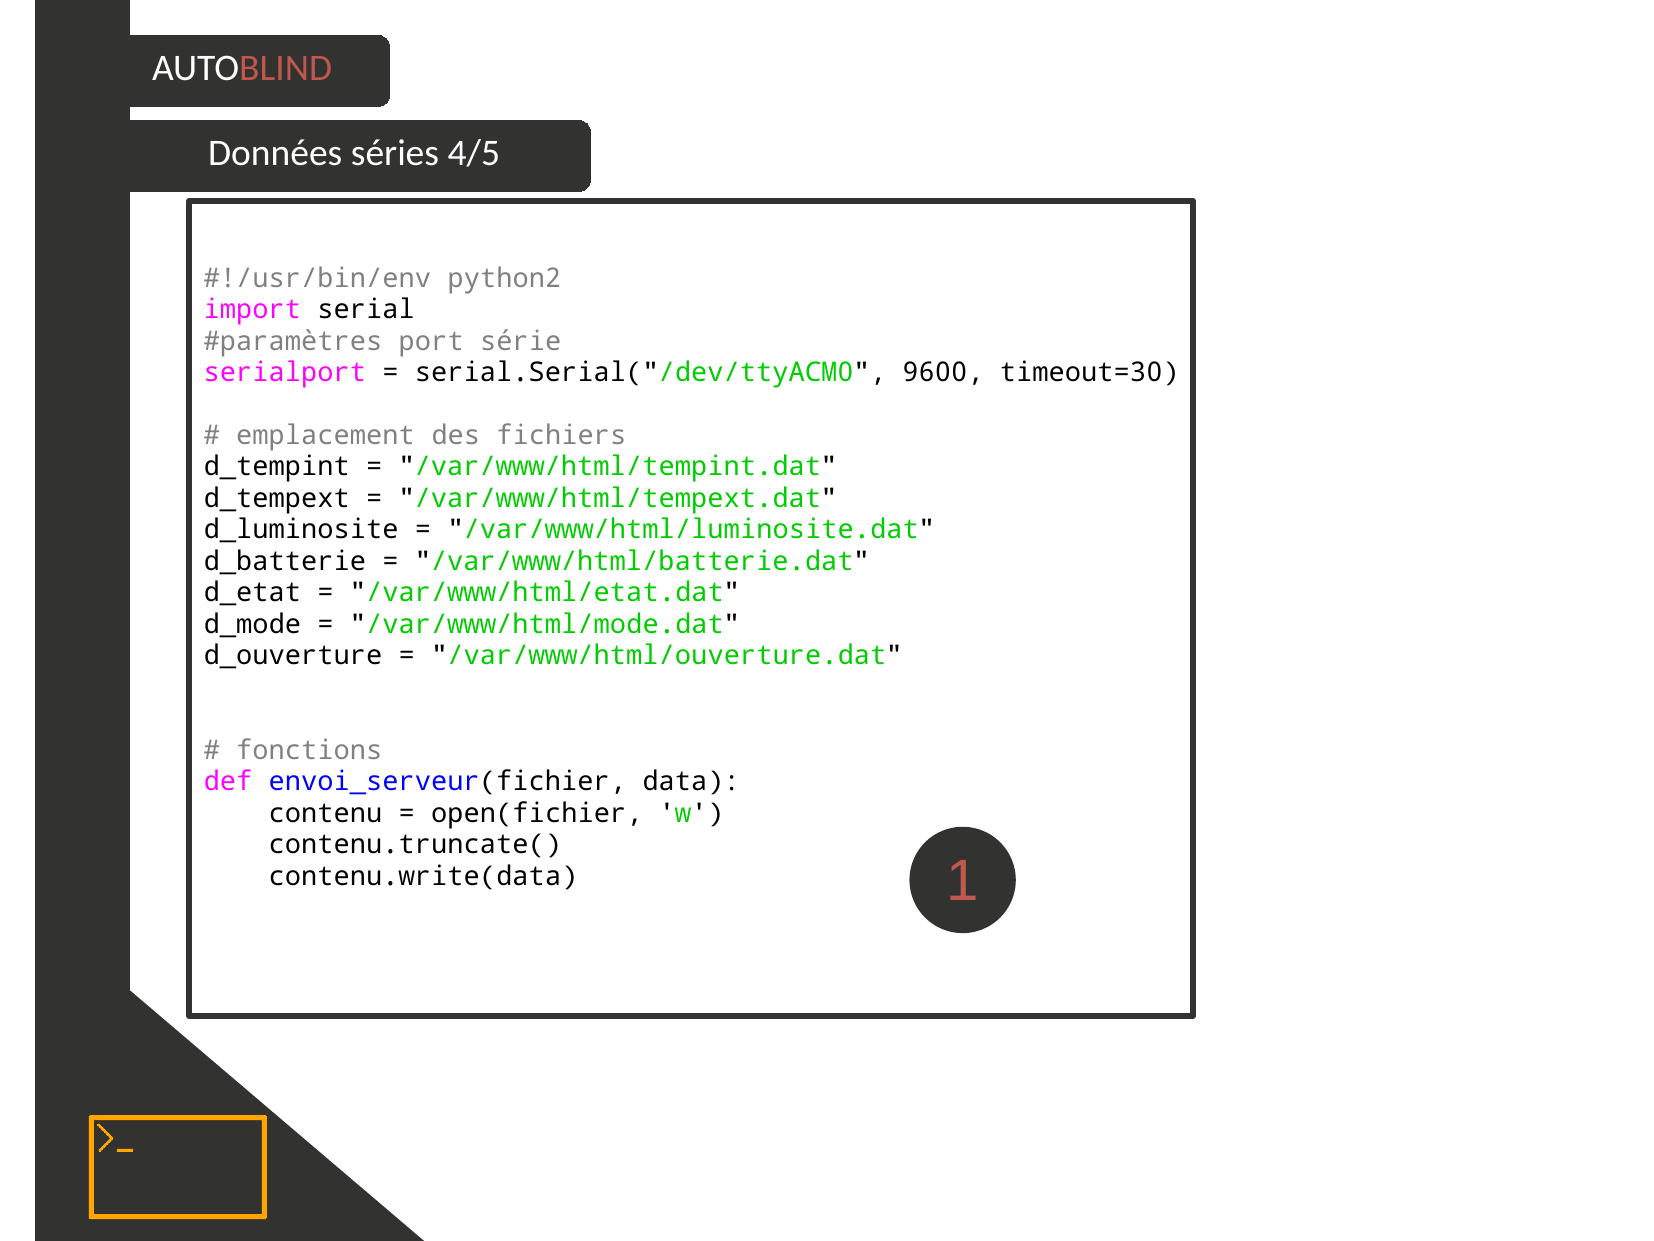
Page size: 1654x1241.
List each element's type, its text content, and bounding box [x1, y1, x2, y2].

text_box [35, 0, 425, 1241]
text_box AUTOBLIND [130, 35, 390, 107]
text_box 1 [909, 826, 1016, 934]
text_box #!/usr/bin/env python2 import serial #paramètres port série serialport = serial.Serial("/dev/ttyACM0", 9600, timeout=30) # emplacement des fichiers d_tempint = "/var/www/html/tempint.dat" d_tempext = "/var/www/html/tempext.dat" d_luminosite = "/var/www/html/luminosite.dat" d_batterie = "/var/www/html/batterie.dat" d_etat = "/var/www/html/etat.dat" d_mode = "/var/www/html/mode.dat" d_ouverture = "/var/www/html/ouverture.dat" # fonctions def envoi_serveur(fichier, data): contenu = open(fichier, 'w') contenu.truncate() contenu.write(data) [188, 200, 1193, 1016]
picture [82, 1110, 272, 1223]
text_box Données séries 4/5 [118, 120, 591, 192]
